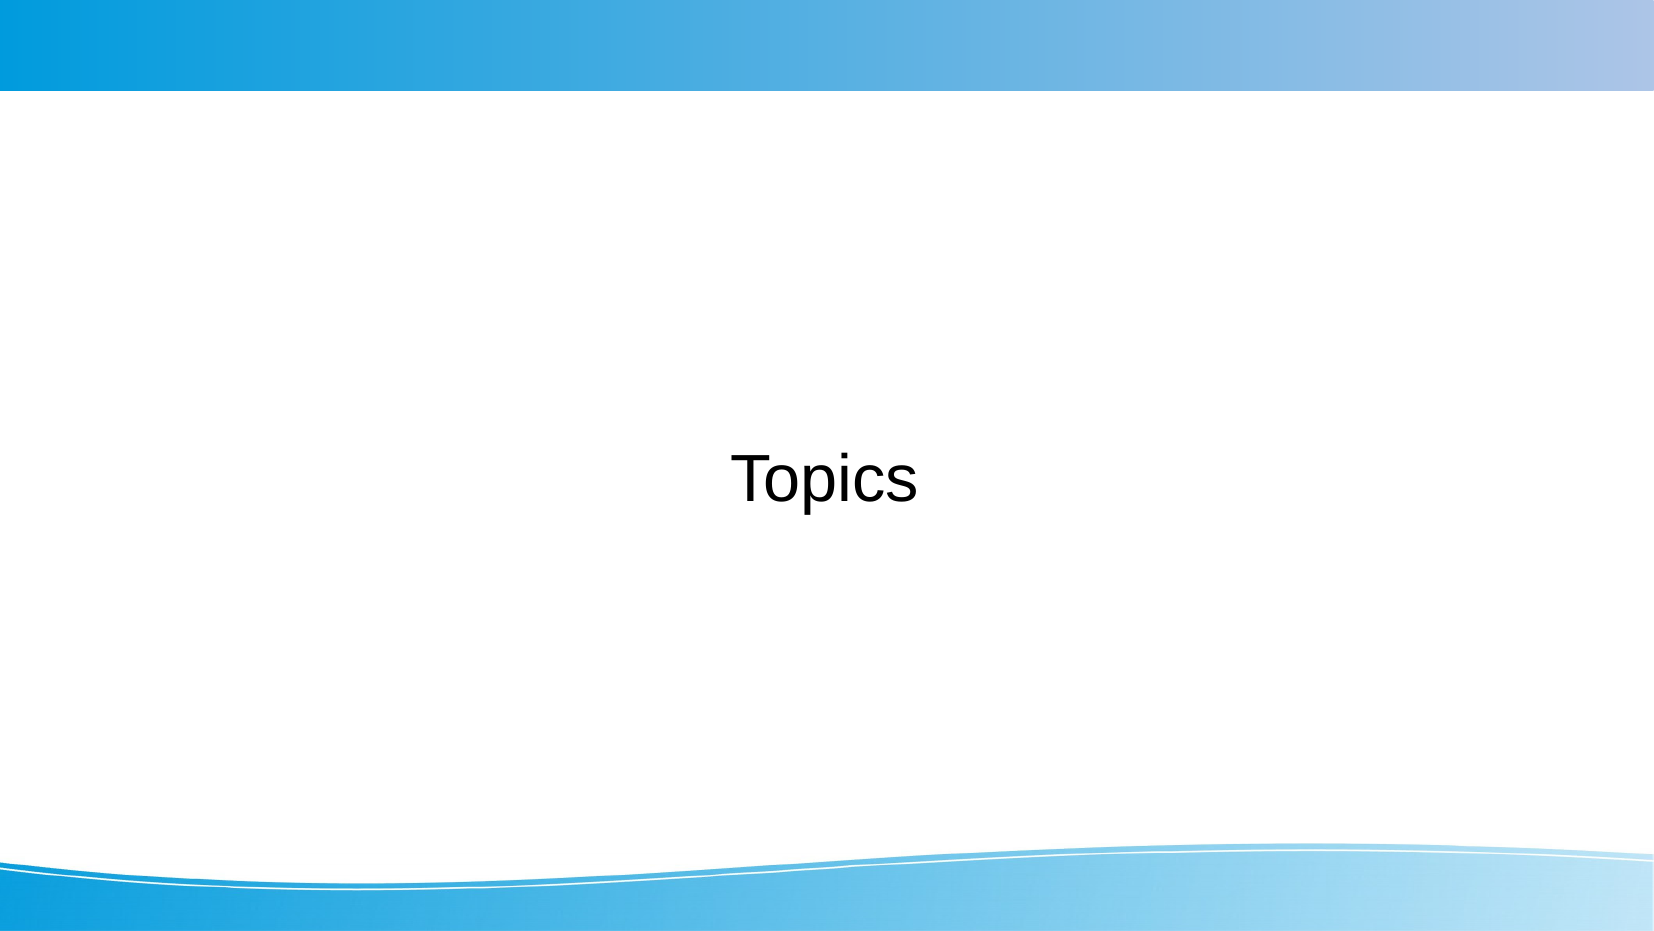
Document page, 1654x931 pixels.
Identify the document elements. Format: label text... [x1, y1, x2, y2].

subtitle Topics [60, 123, 1591, 833]
picture [0, 843, 1654, 931]
